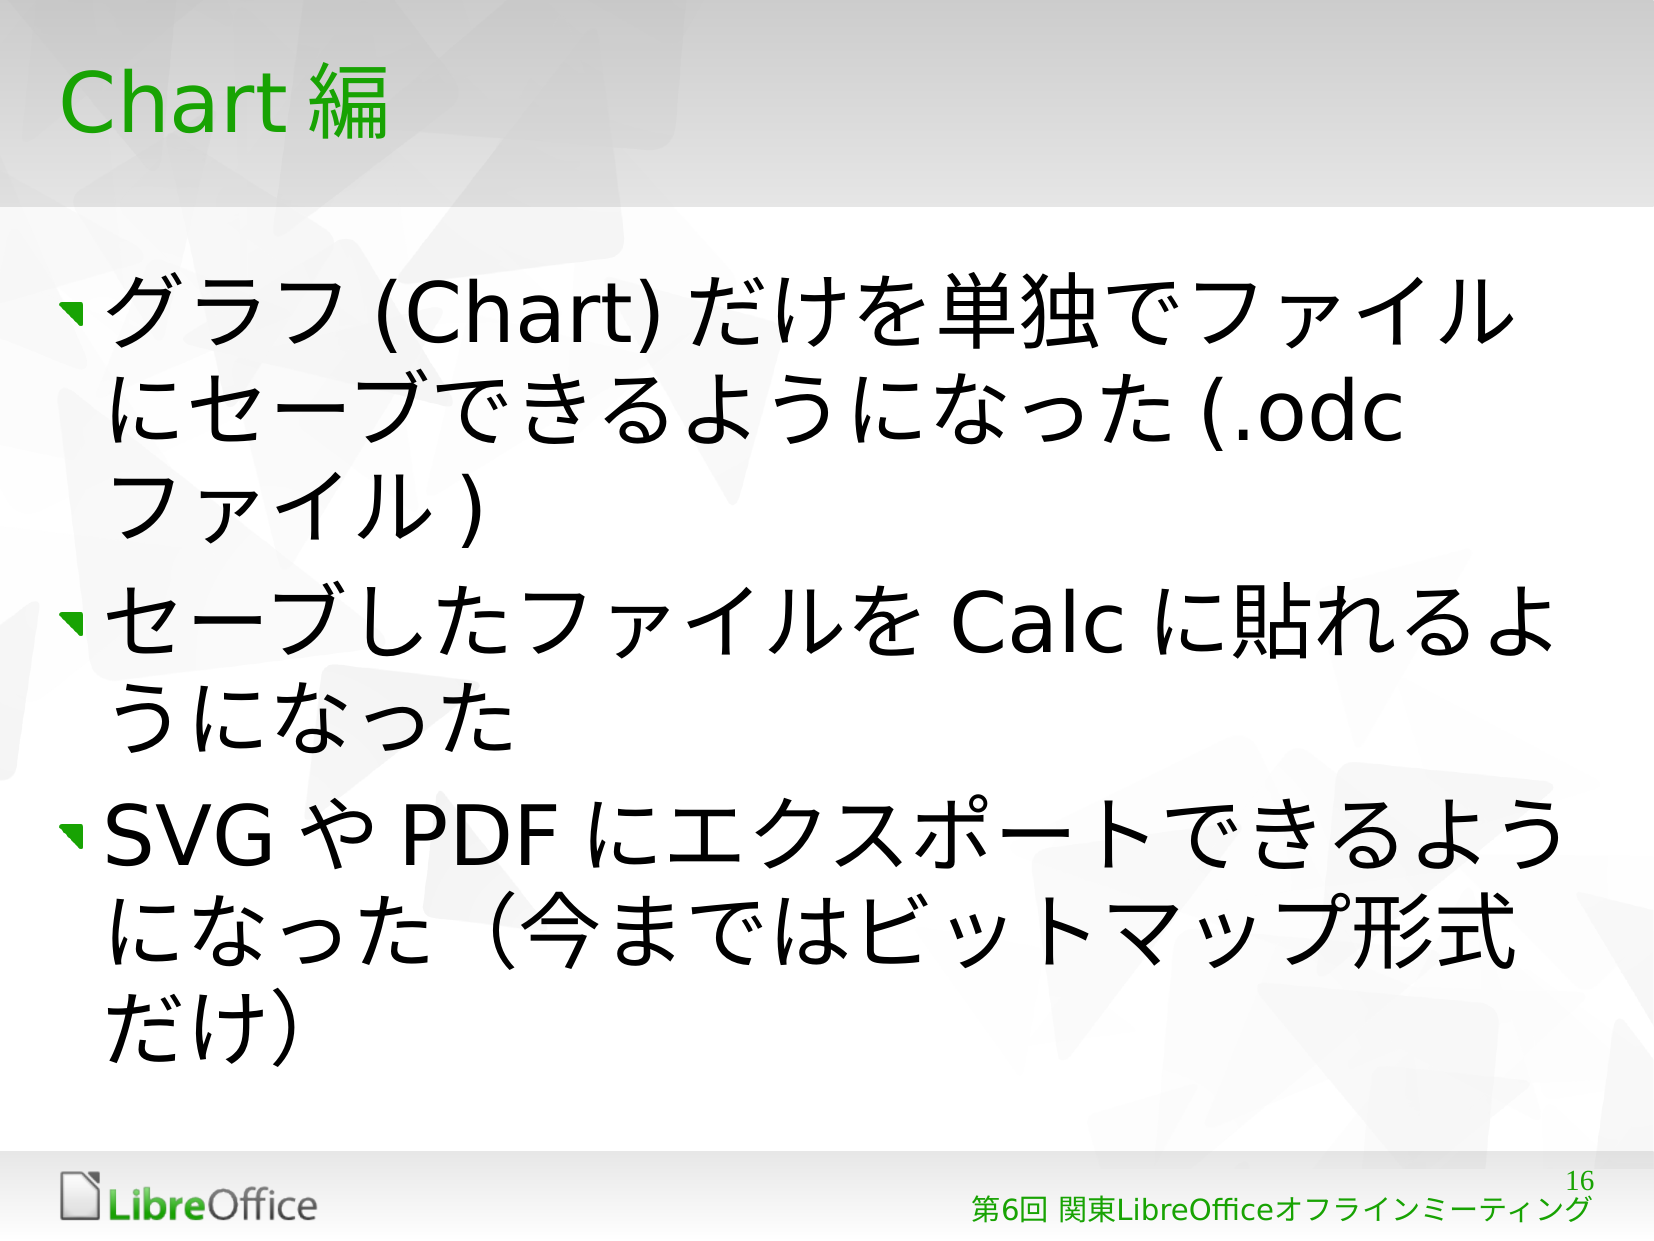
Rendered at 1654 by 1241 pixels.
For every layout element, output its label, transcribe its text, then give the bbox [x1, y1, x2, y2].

picture [915, 548, 1654, 1169]
picture [41, 1152, 337, 1240]
picture [0, 0, 783, 931]
title Chart編 [59, 29, 1595, 178]
list グラフ(Chart)だけを単独でファイルにセーブできるようになった(.odc ファイル) セーブしたファイルをCalcに貼れるようになった SVGやPDFにエクスポートできるようになった（今まではビットマップ形式だけ） [59, 265, 1595, 985]
